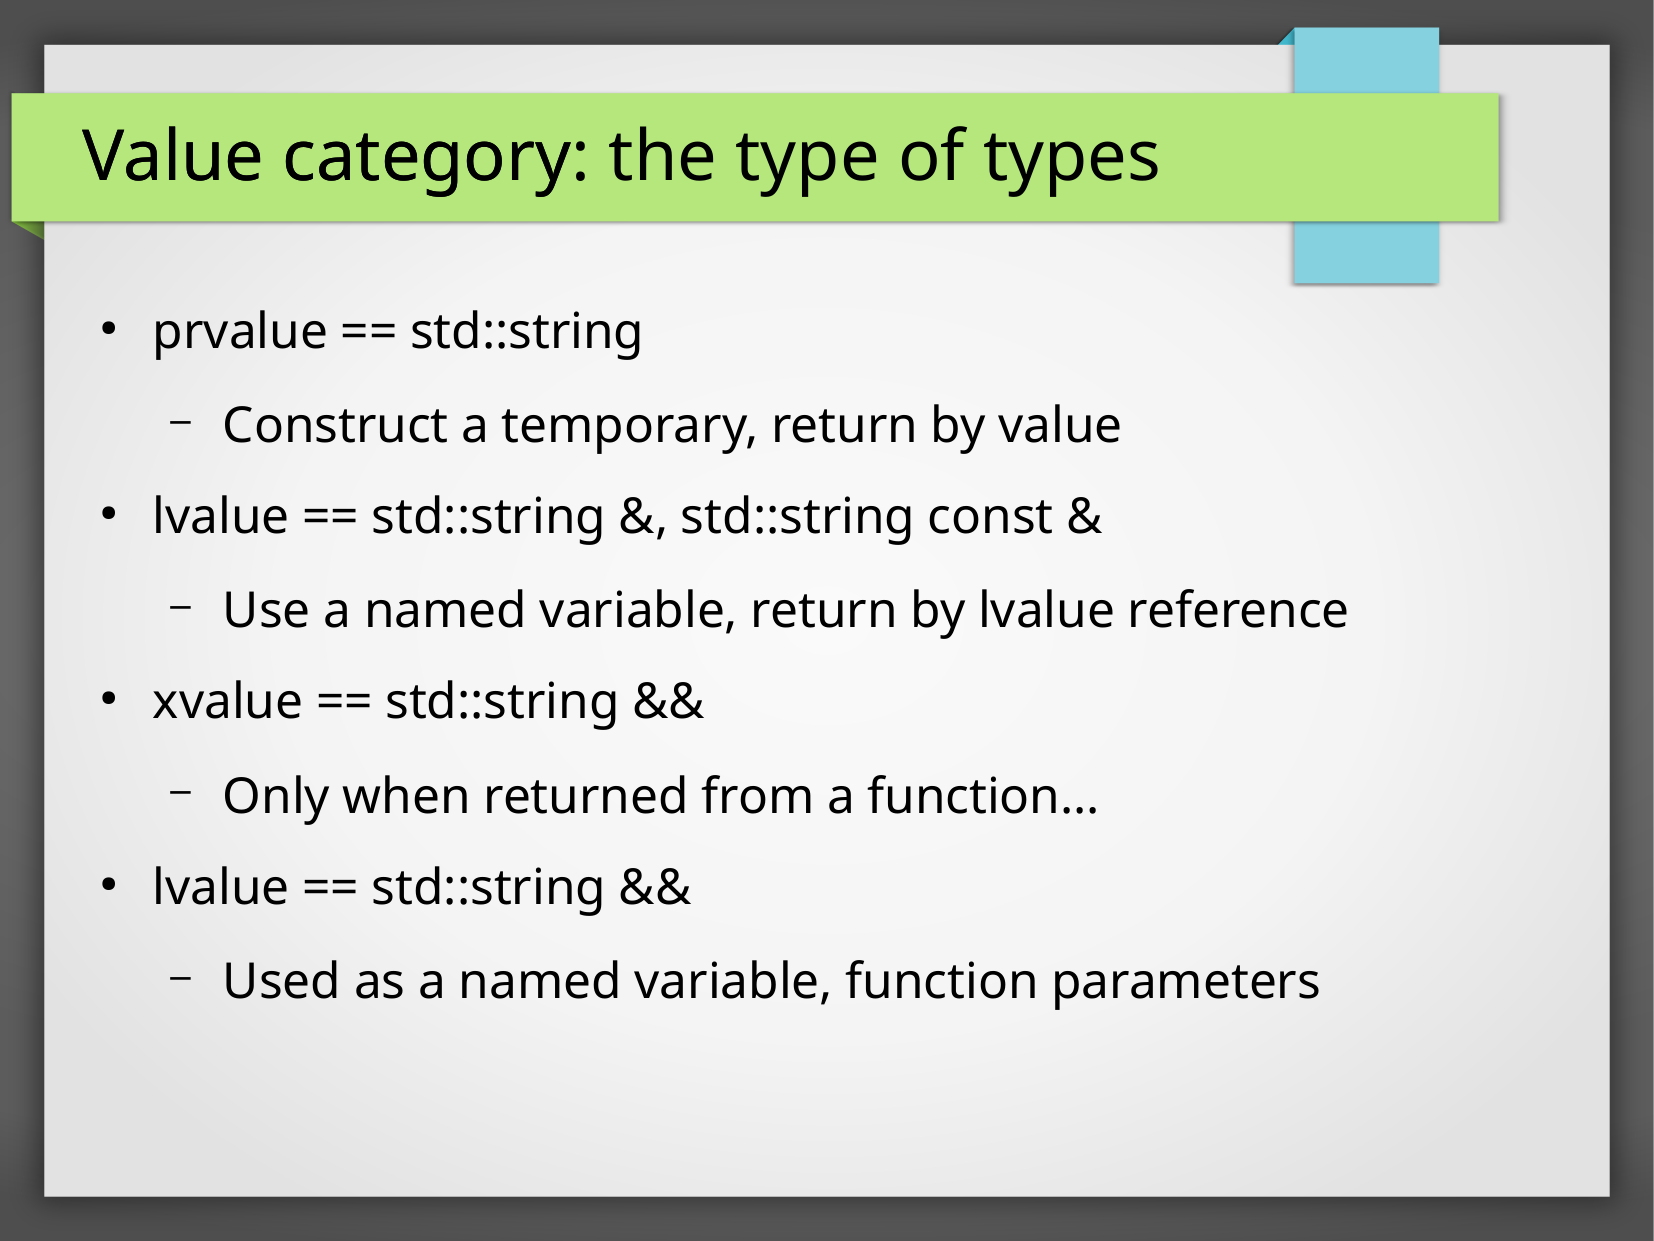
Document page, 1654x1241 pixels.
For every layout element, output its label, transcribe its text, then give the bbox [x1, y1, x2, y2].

title Value category [82, 94, 1486, 213]
picture [0, 0, 1654, 1241]
list prvalue == std::string Construct a temporary, return by value lvalue == std::string &, std::string const & Use a named variable, return by lvalue reference xvalue == std::string && Only when returned from a function... lvalue == std::string && Used as a named variable, function parameters [82, 295, 1571, 1015]
